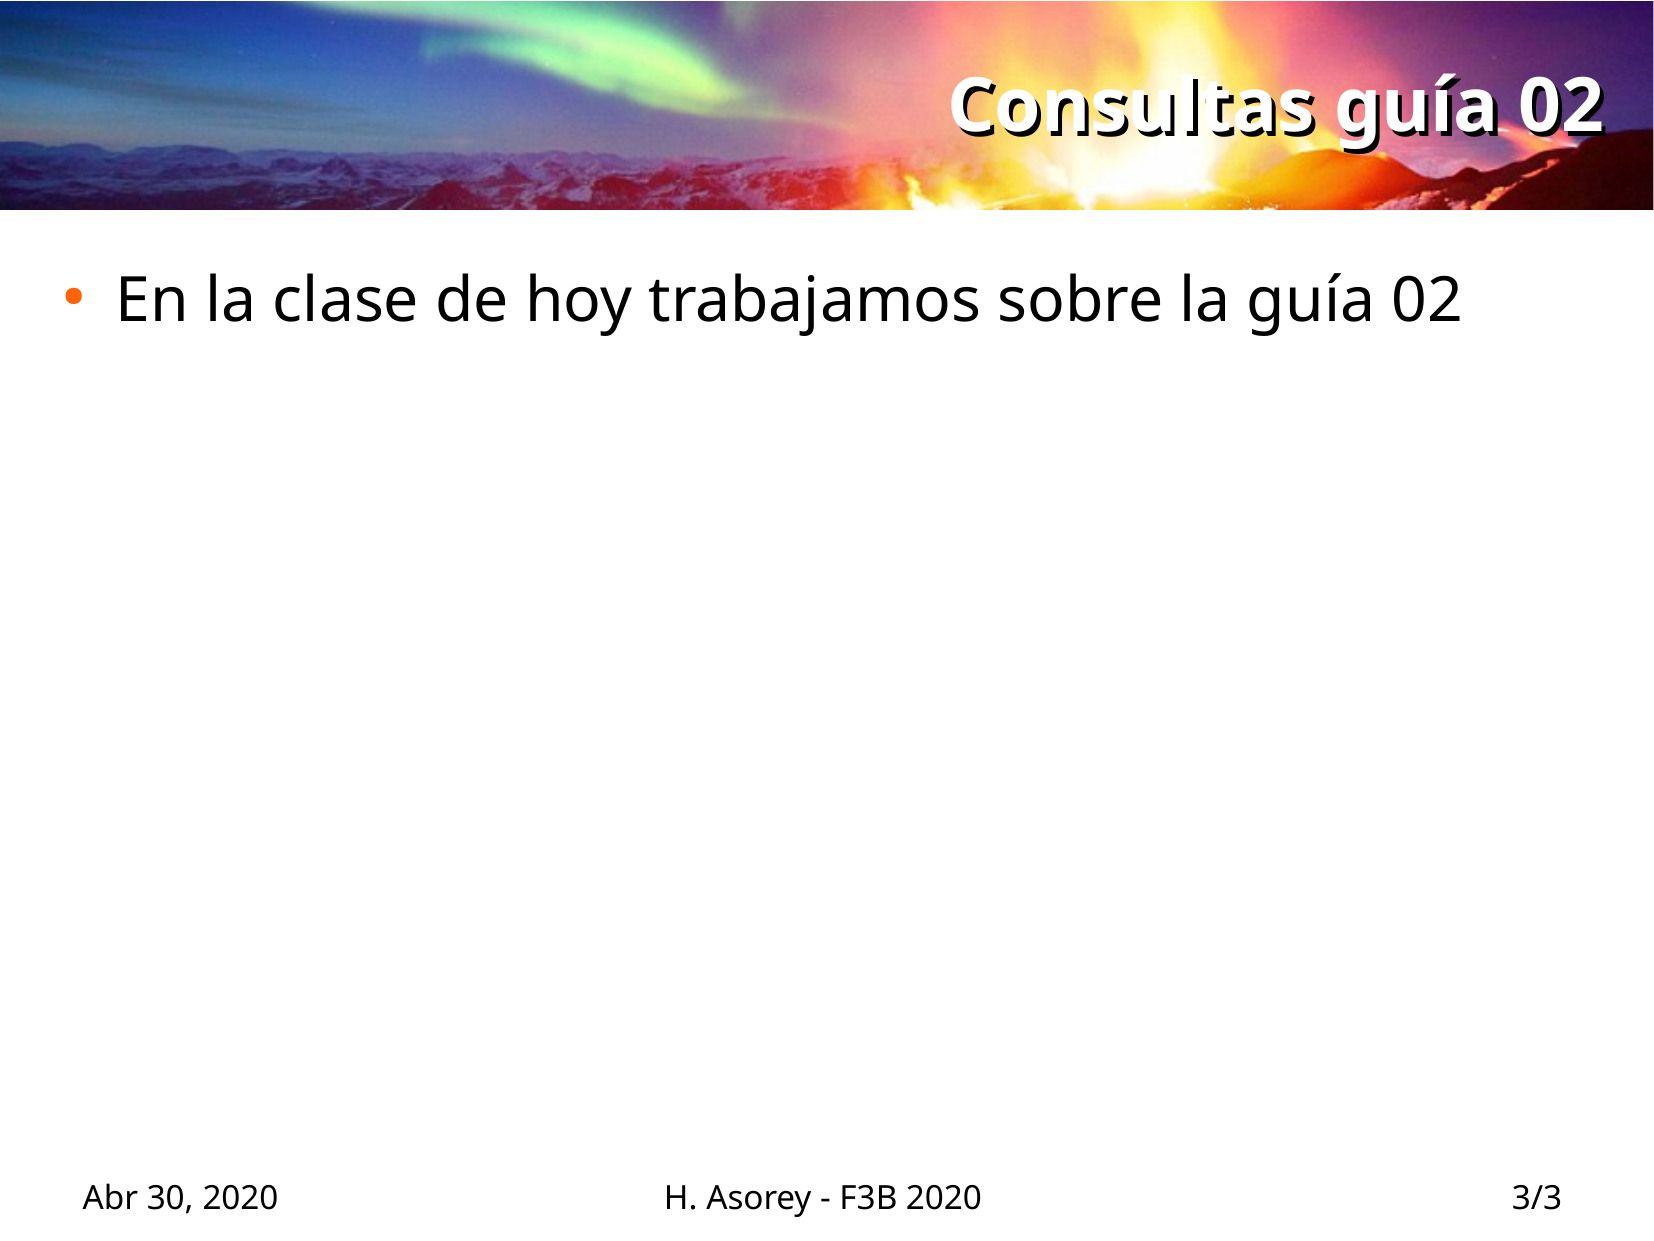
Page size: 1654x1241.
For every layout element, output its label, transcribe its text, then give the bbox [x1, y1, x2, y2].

picture [0, 1, 1654, 210]
title Consultas guía 02 [45, 15, 1606, 191]
list En la clase de hoy trabajamos sobre la guía 02 [45, 255, 1606, 1156]
